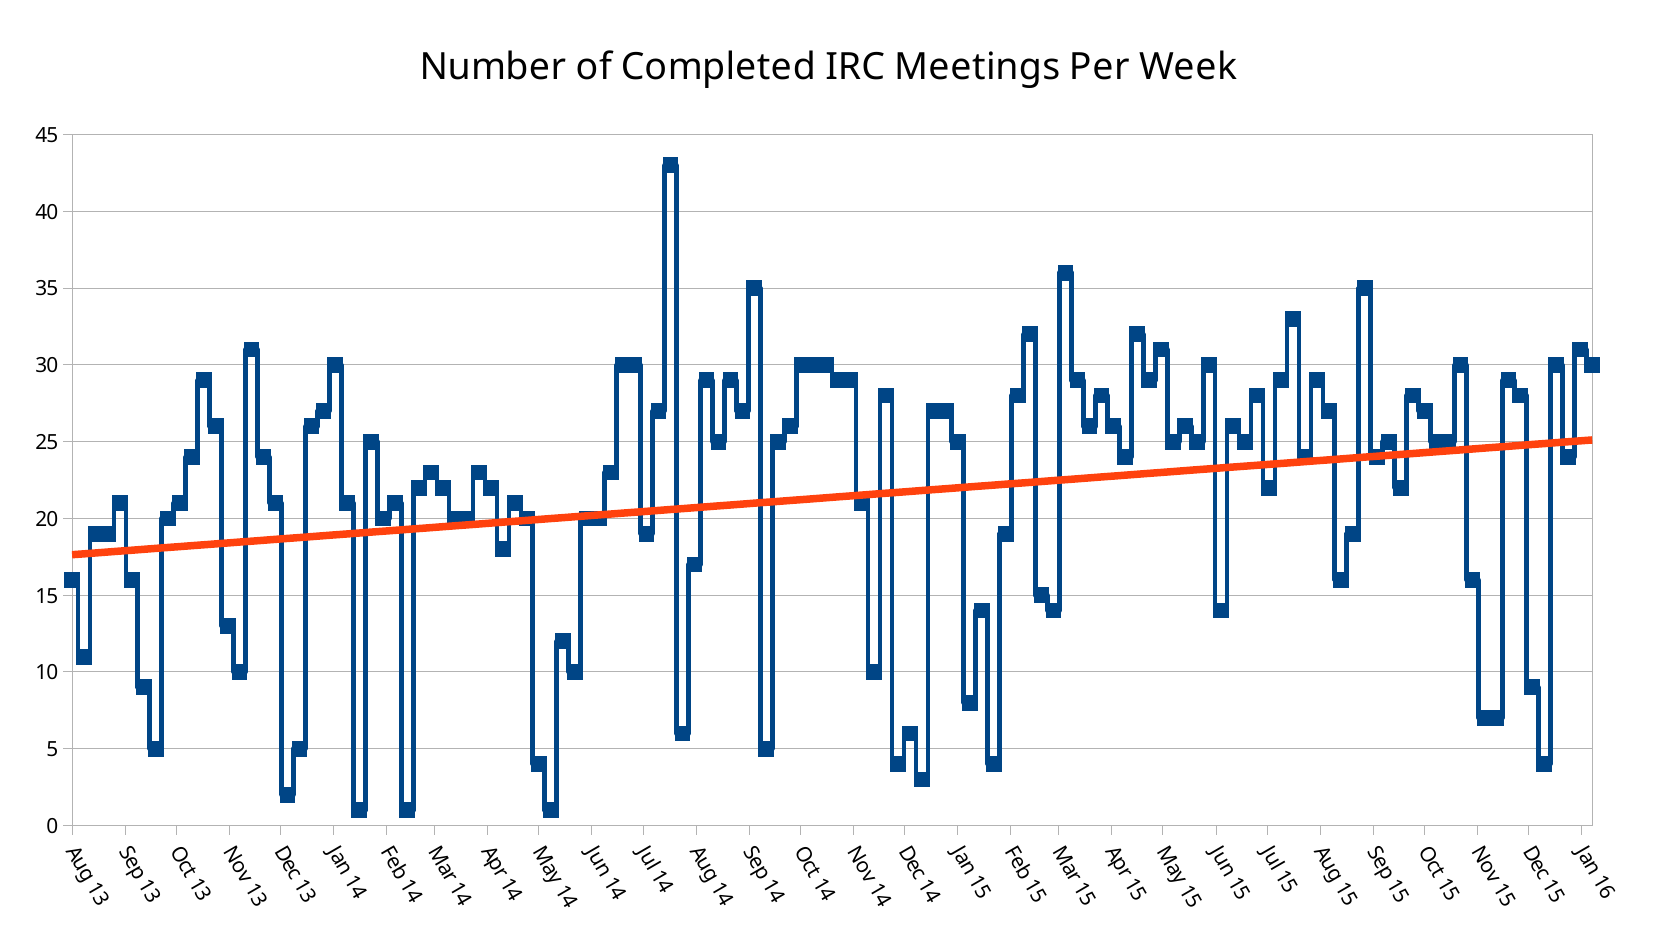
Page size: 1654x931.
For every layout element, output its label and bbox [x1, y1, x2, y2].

chart [2, 1, 1654, 931]
